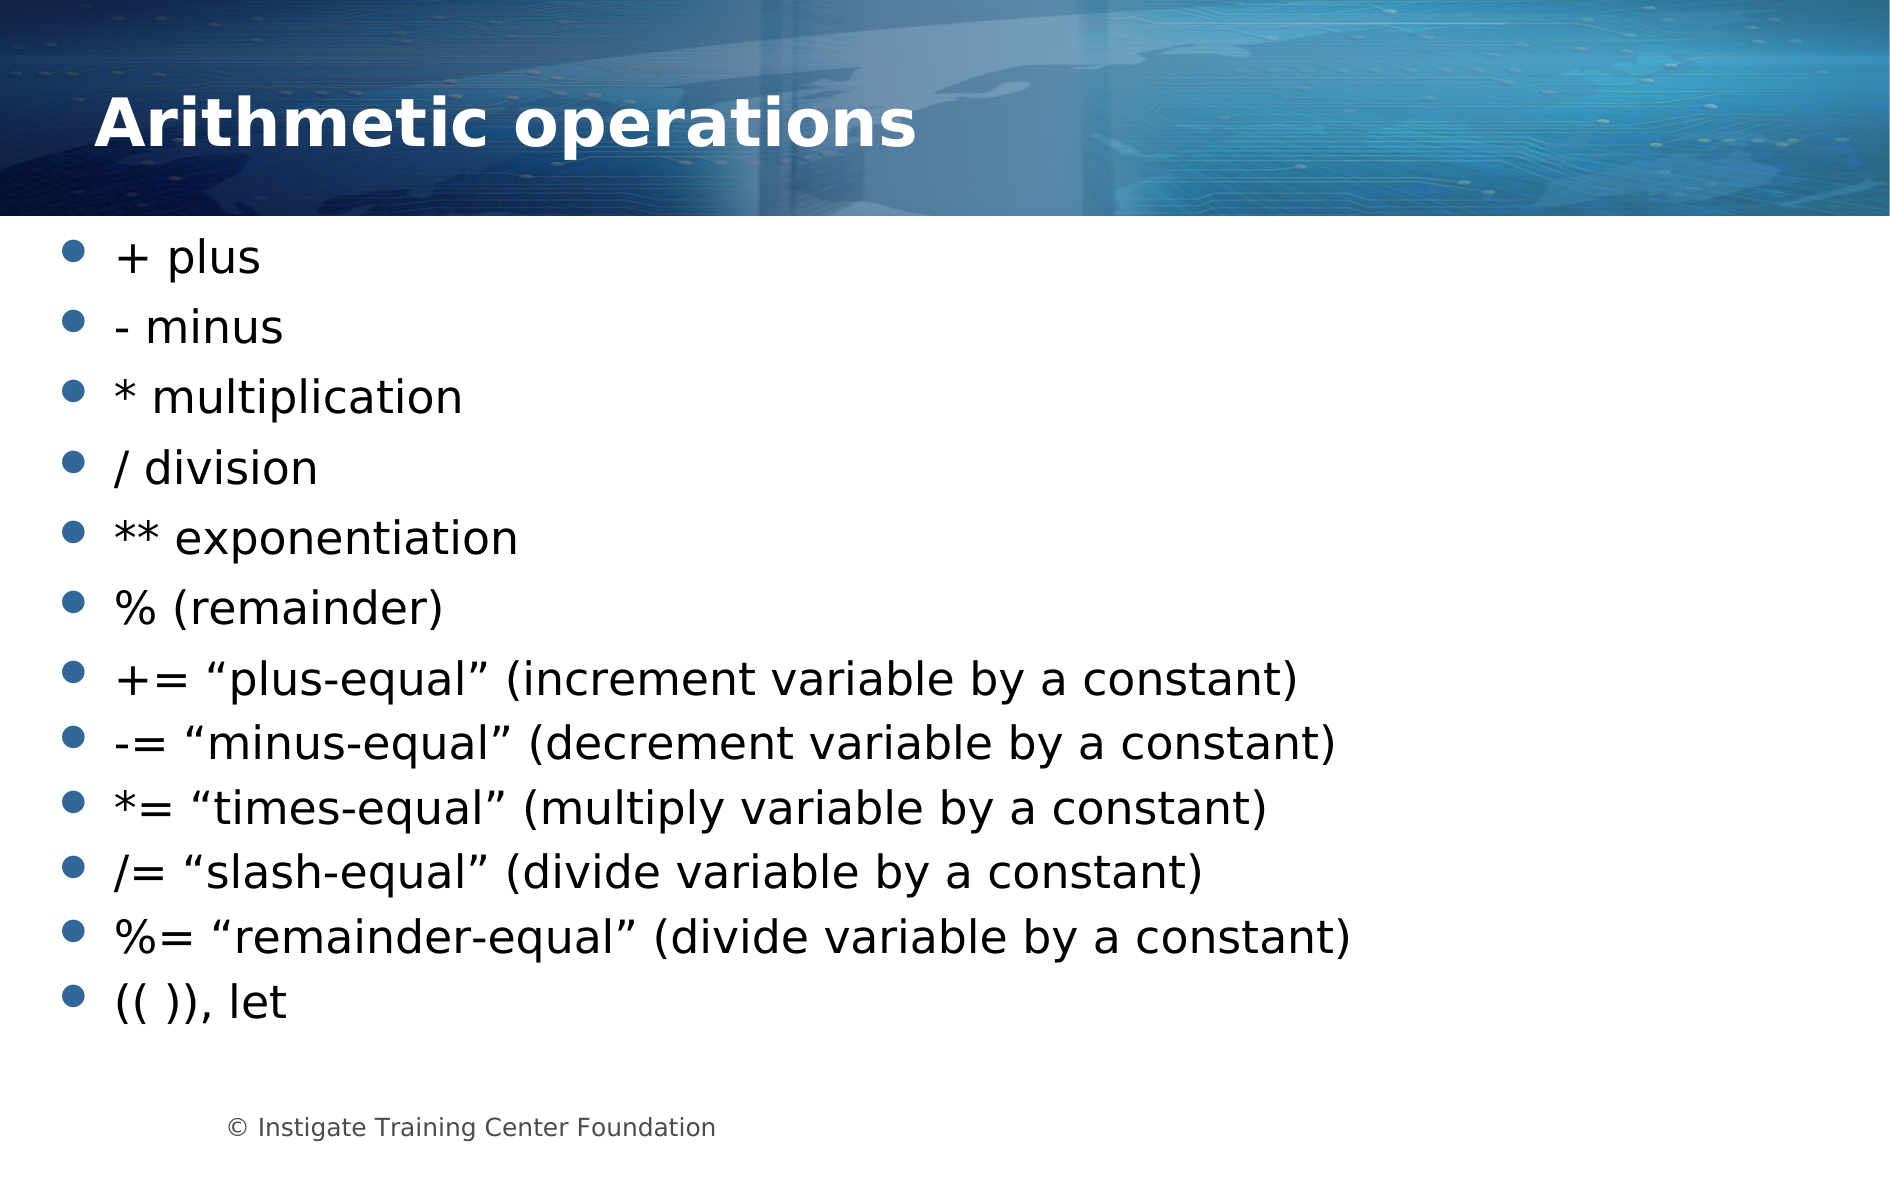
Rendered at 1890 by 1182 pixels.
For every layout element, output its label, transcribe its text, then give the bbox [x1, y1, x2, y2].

title Arithmetic operations [94, 54, 1793, 210]
picture [0, 0, 1890, 216]
list + plus - minus * multiplication / division ** exponentiation % (remainder) += “plus-equal” (increment variable by a constant) -= “minus-equal” (decrement variable by a constant) *= “times-equal” (multiply variable by a constant) /= “slash-equal” (divide variable by a constant) %= “remainder-equal” (divide variable by a constant) (( )), let [59, 236, 1831, 1036]
